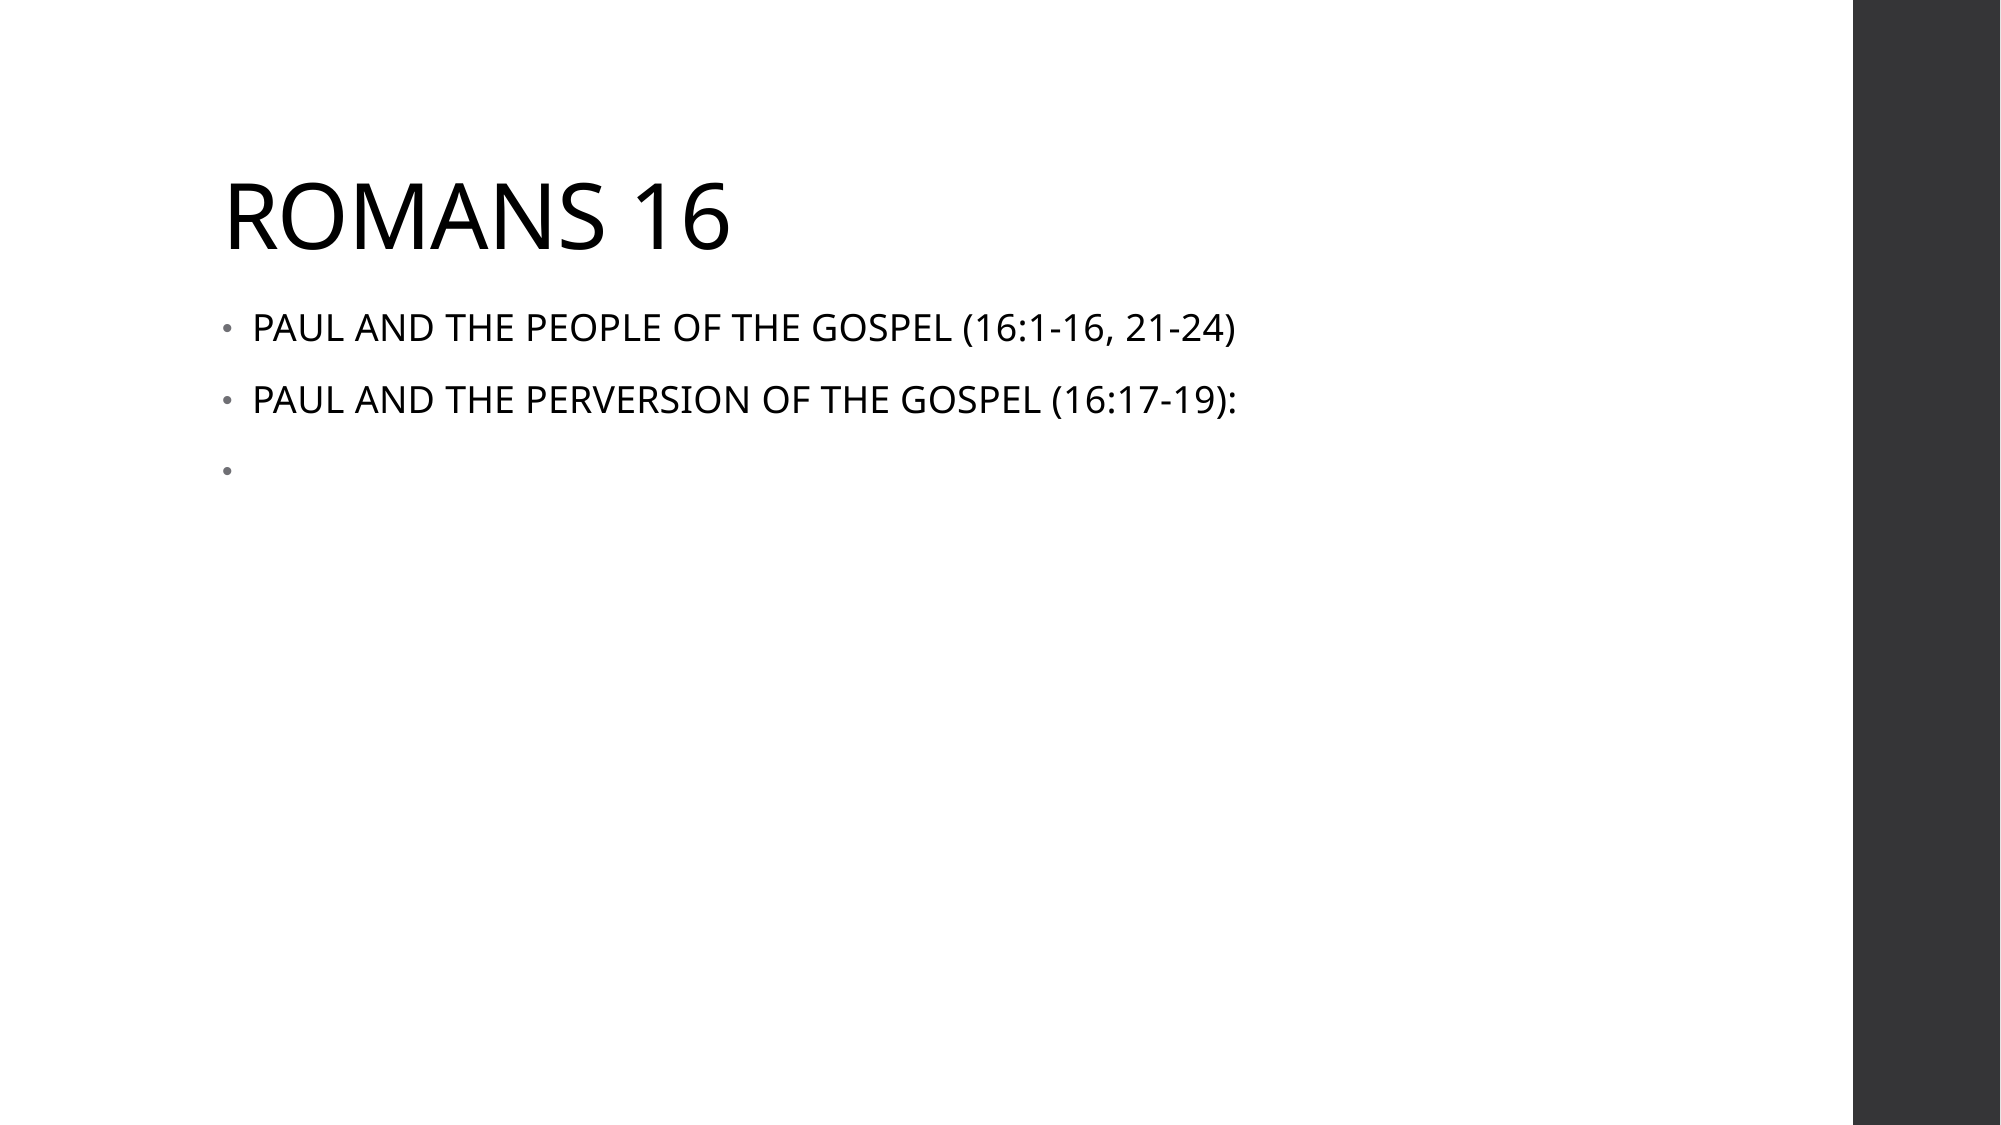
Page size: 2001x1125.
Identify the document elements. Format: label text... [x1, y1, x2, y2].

list PAUL AND THE PEOPLE OF THE GOSPEL (16:1-16, 21-24) PAUL AND THE PERVERSION OF THE GOSPEL (16:17-19): [206, 299, 1617, 1014]
title ROMANS 16 [206, 60, 1797, 278]
